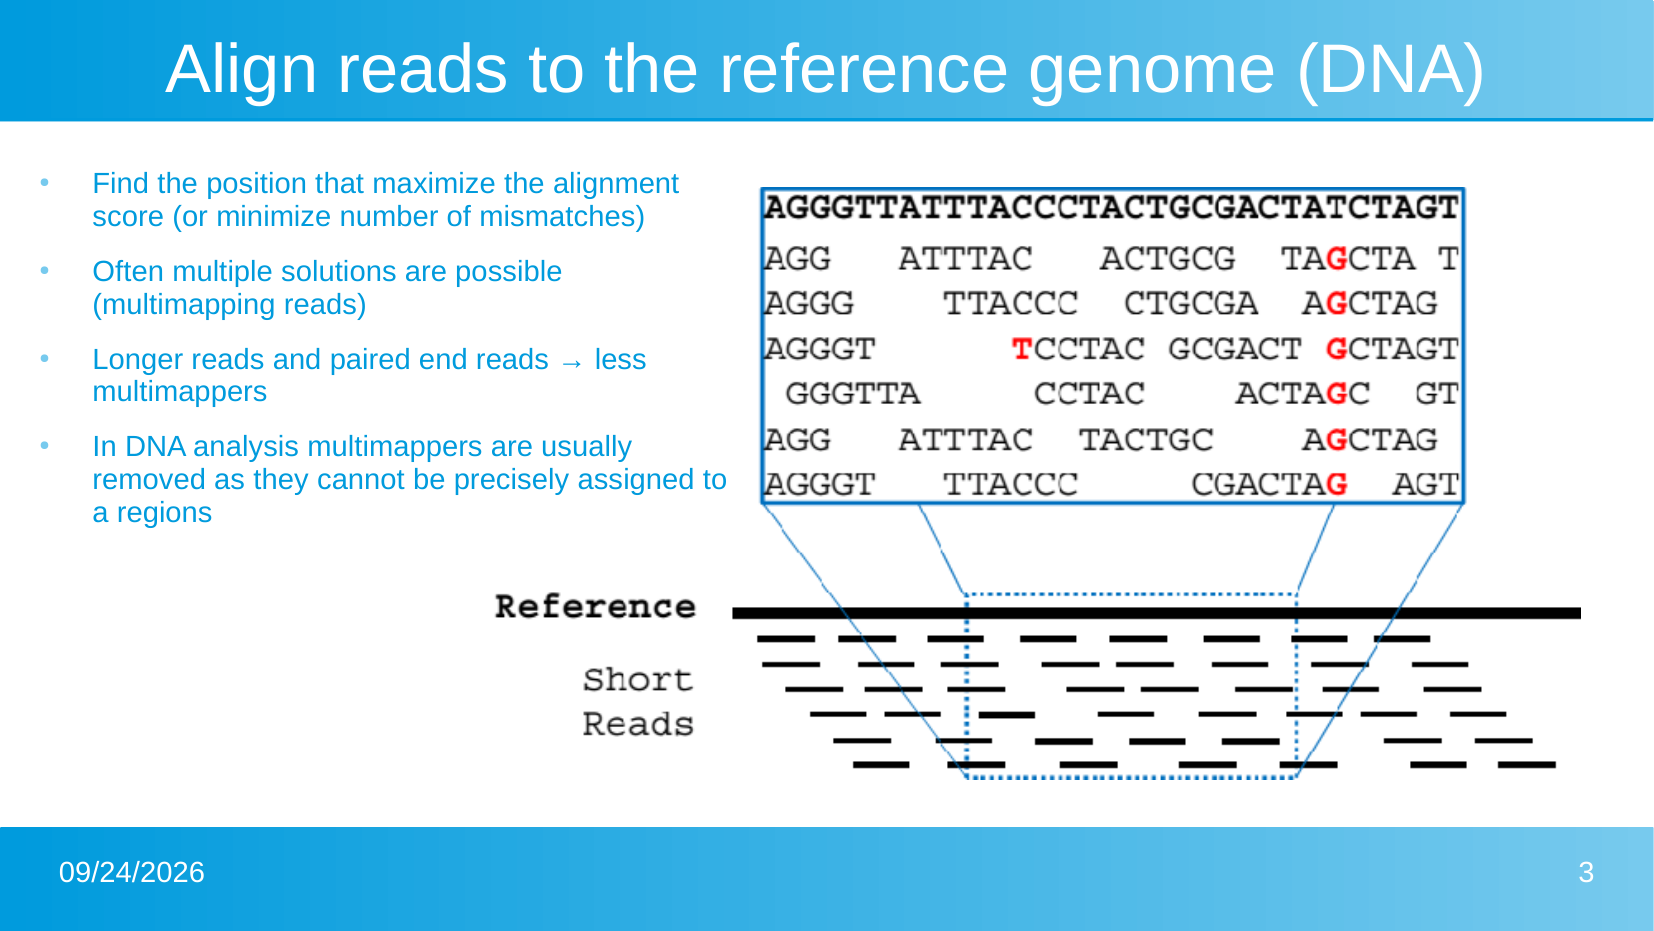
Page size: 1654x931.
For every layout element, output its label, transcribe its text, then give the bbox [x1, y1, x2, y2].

title Align reads to the reference genome (DNA) [59, 29, 1595, 108]
list Find the position that maximize the alignment score (or minimize number of mismatches) Often multiple solutions are possible (multimapping reads) Longer reads and paired end reads → less multimappers In DNA analysis multimappers are usually removed as they cannot be precisely assigned to a regions [21, 167, 751, 741]
picture [493, 187, 1581, 780]
